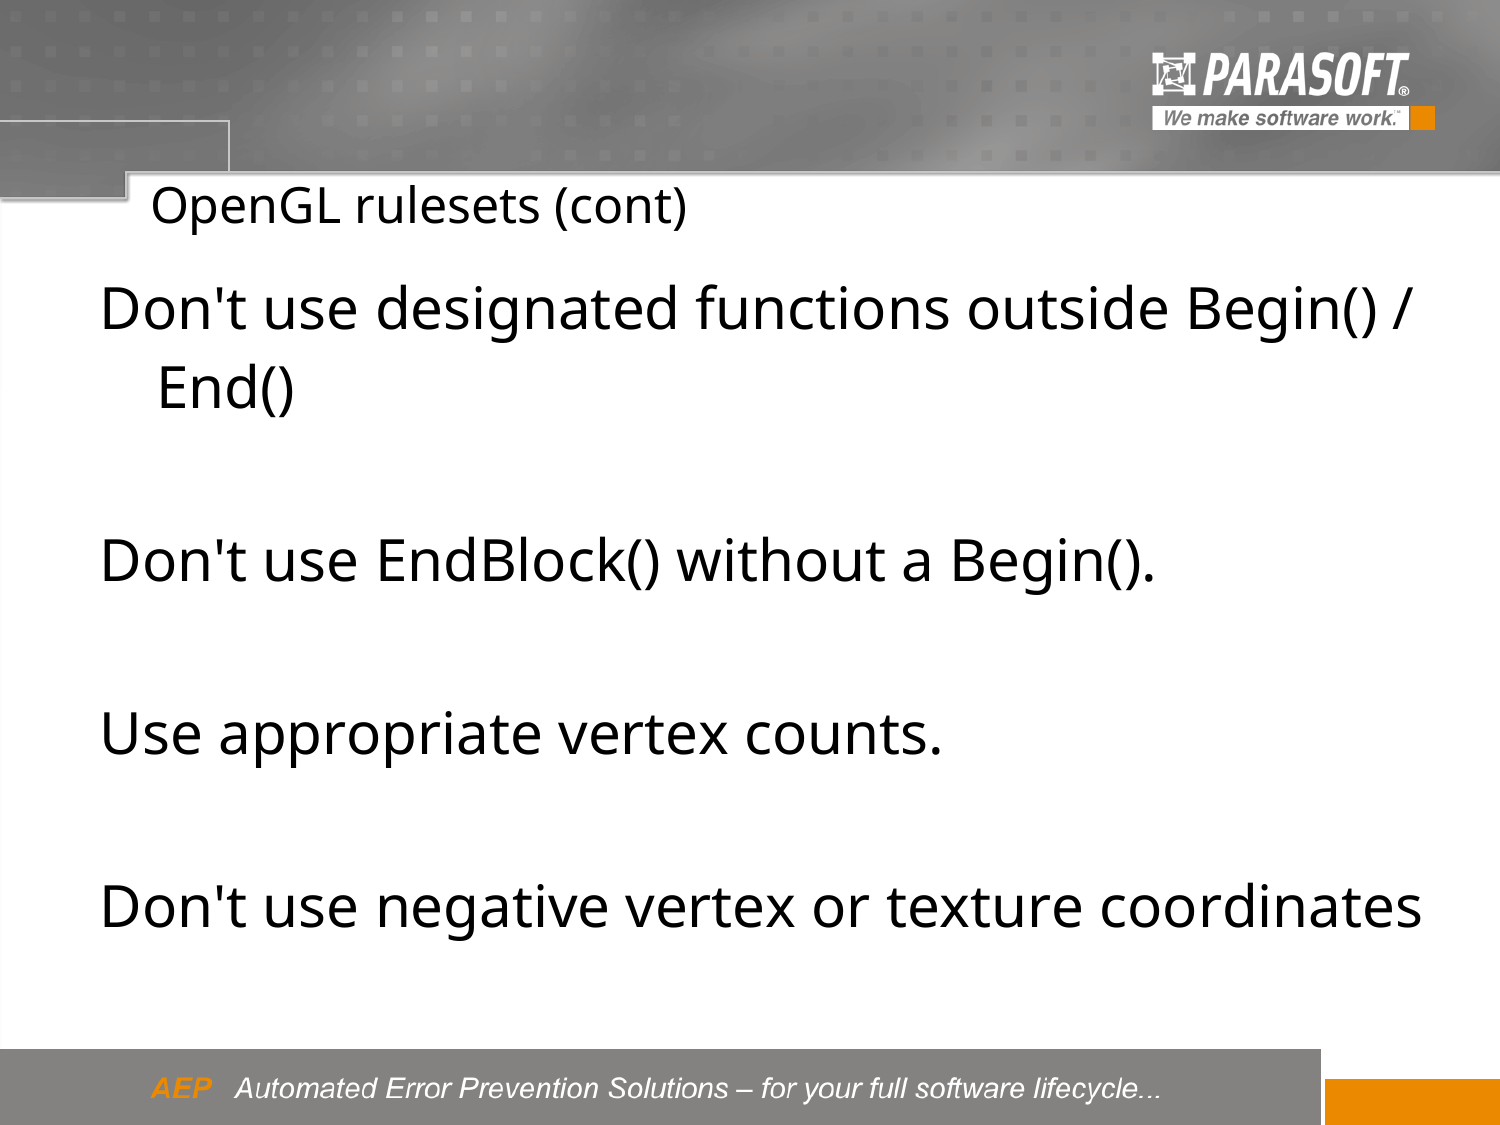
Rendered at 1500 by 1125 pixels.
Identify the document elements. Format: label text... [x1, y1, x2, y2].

list Don't use designated functions outside Begin() / End() Don't use EndBlock() without a Begin(). Use appropriate vertex counts. Don't use negative vertex or texture coordinates [99, 267, 1450, 995]
picture [0, 0, 1500, 1125]
title OpenGL rulesets (cont) [150, 173, 1426, 235]
